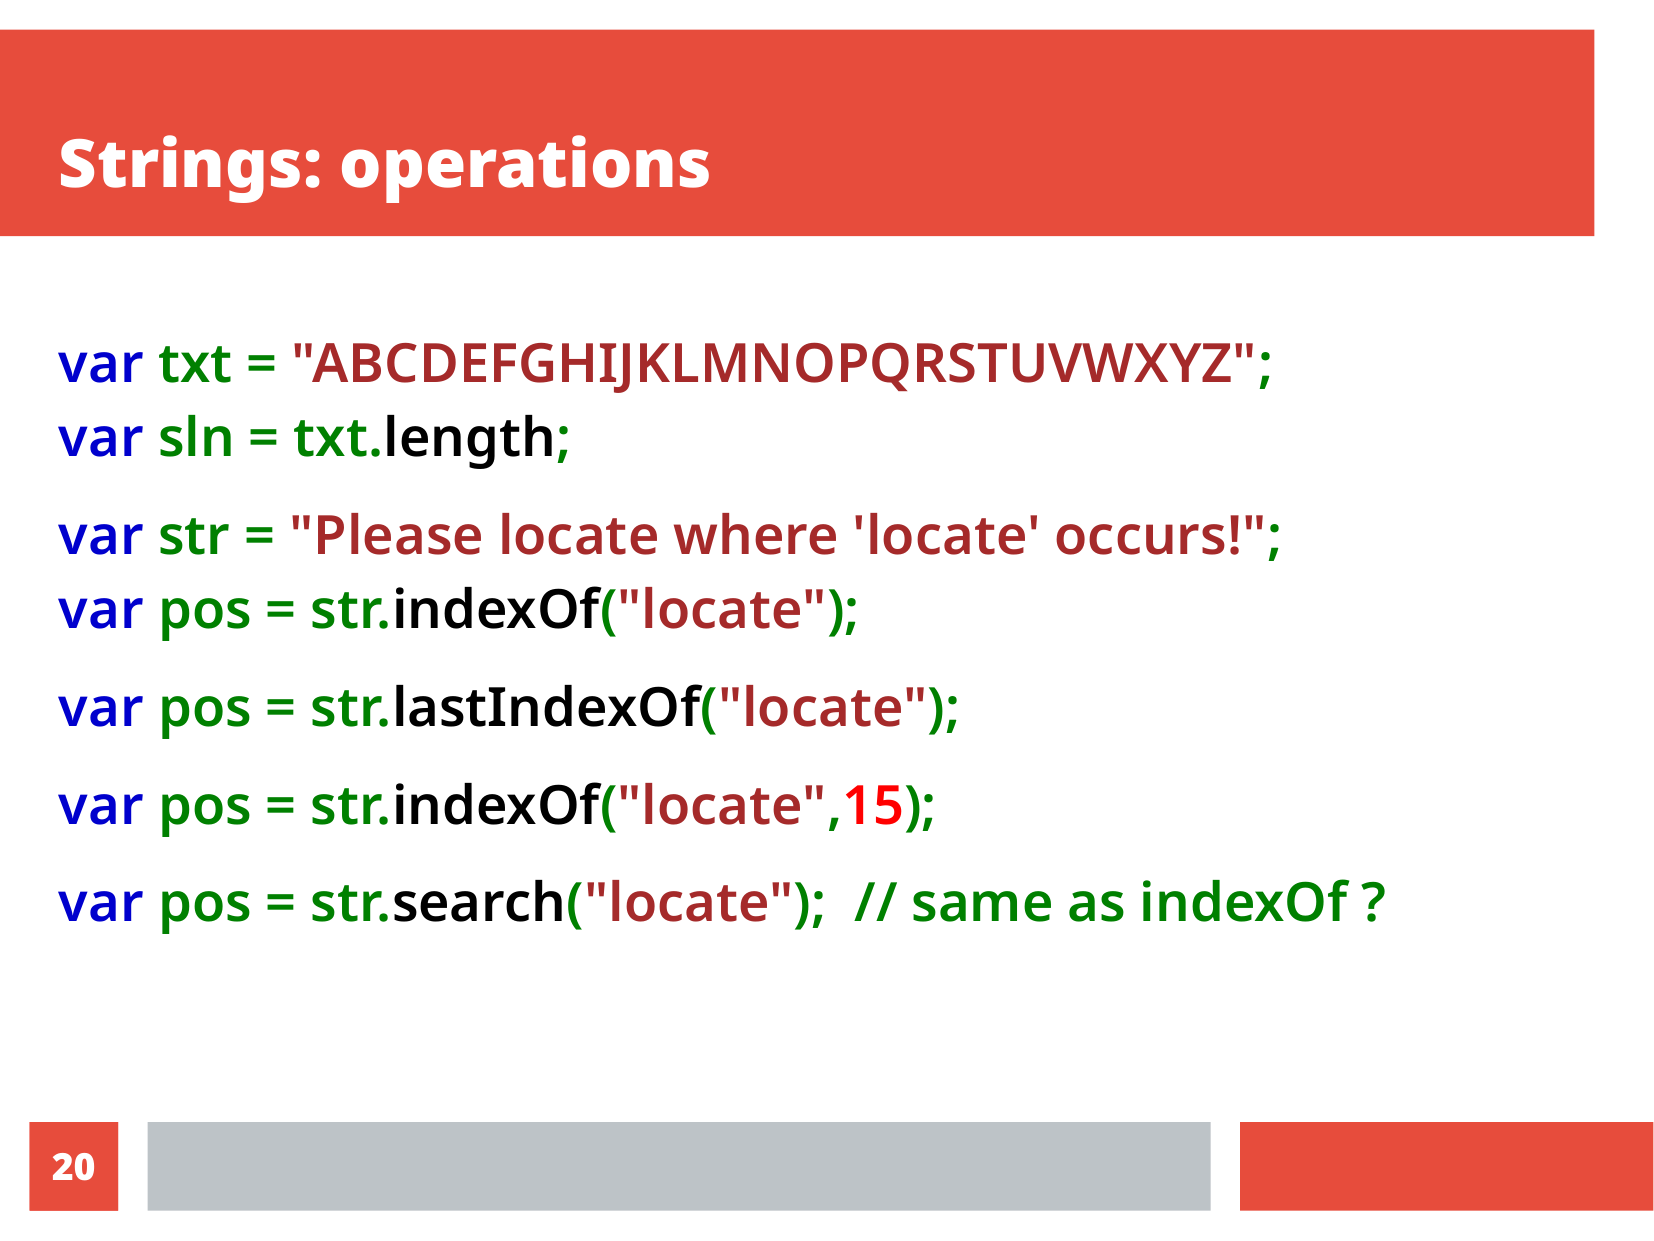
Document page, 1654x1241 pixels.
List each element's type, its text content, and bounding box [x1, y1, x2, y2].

list var txt = "ABCDEFGHIJKLMNOPQRSTUVWXYZ"; var sln = txt.length; var str = "Please locate where 'locate' occurs!"; var pos = str.indexOf("locate"); var pos = str.lastIndexOf("locate"); var pos = str.indexOf("locate",15); var pos = str.search("locate"); // same as indexOf ? [59, 324, 1565, 1093]
title Strings: operations [59, 59, 1595, 207]
